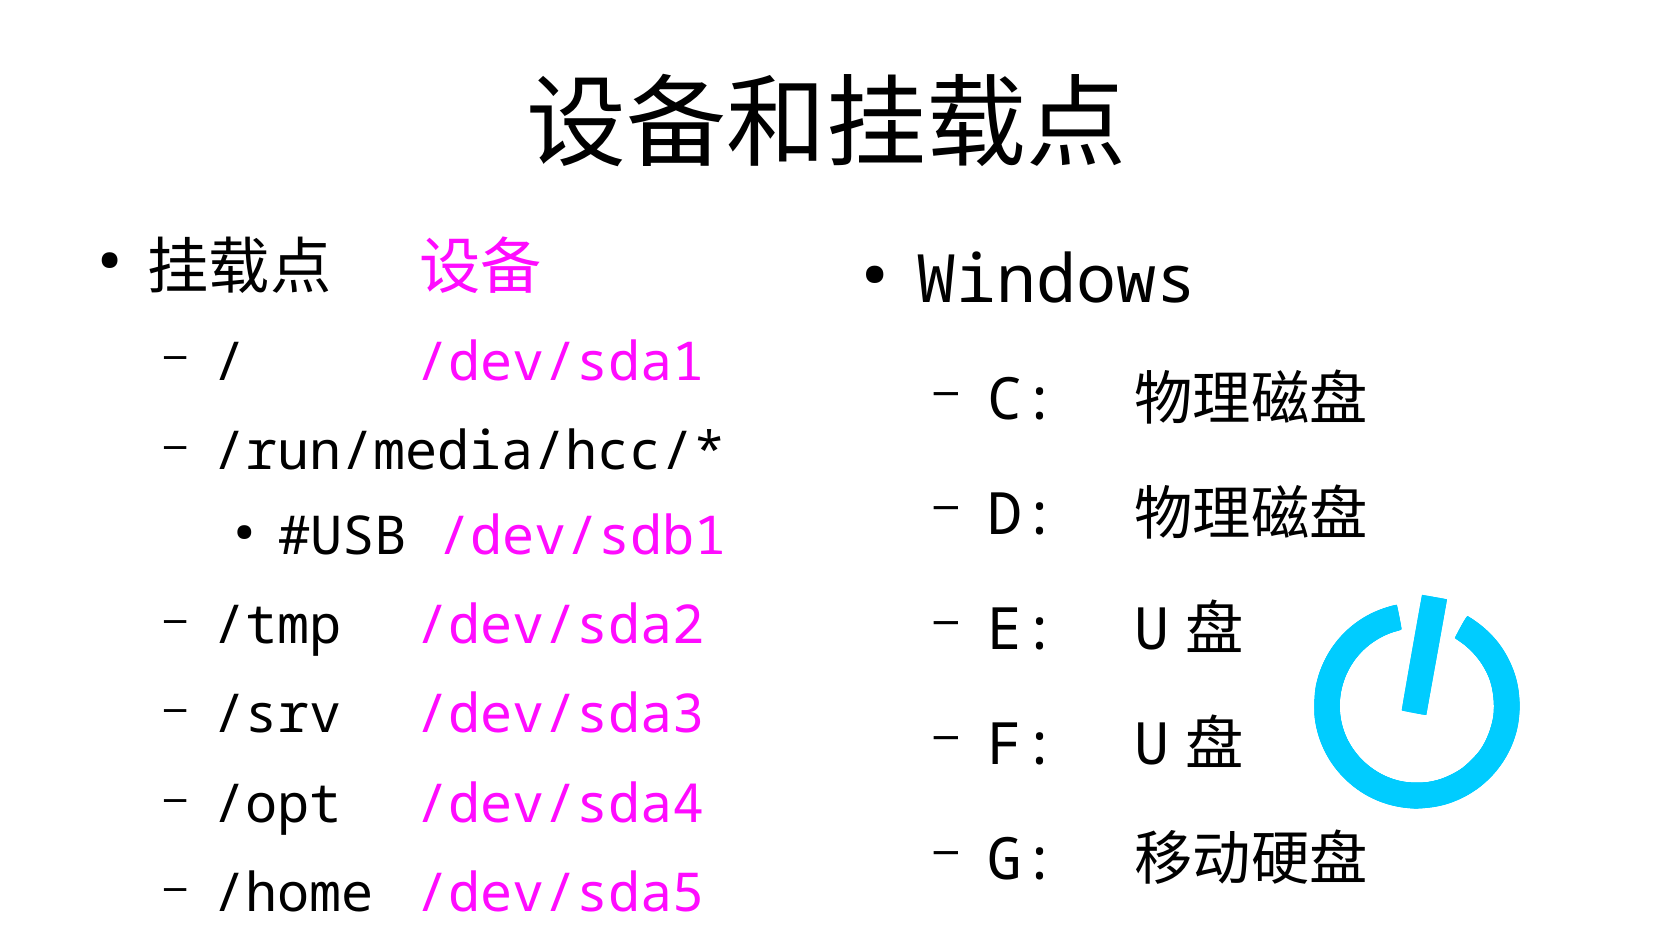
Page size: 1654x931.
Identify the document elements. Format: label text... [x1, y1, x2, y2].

title 设备和挂载点 [82, 37, 1571, 193]
list 挂载点 设备 / /dev/sda1 /run/media/hcc/* #USB /dev/sdb1 /tmp /dev/sda2 /srv /dev/sda3 /opt /dev/sda4 /home /dev/sda5 [82, 217, 809, 931]
list Windows C: 物理磁盘 D: 物理磁盘 E: U盘 F: U盘 G: 移动硬盘 [845, 217, 1572, 910]
